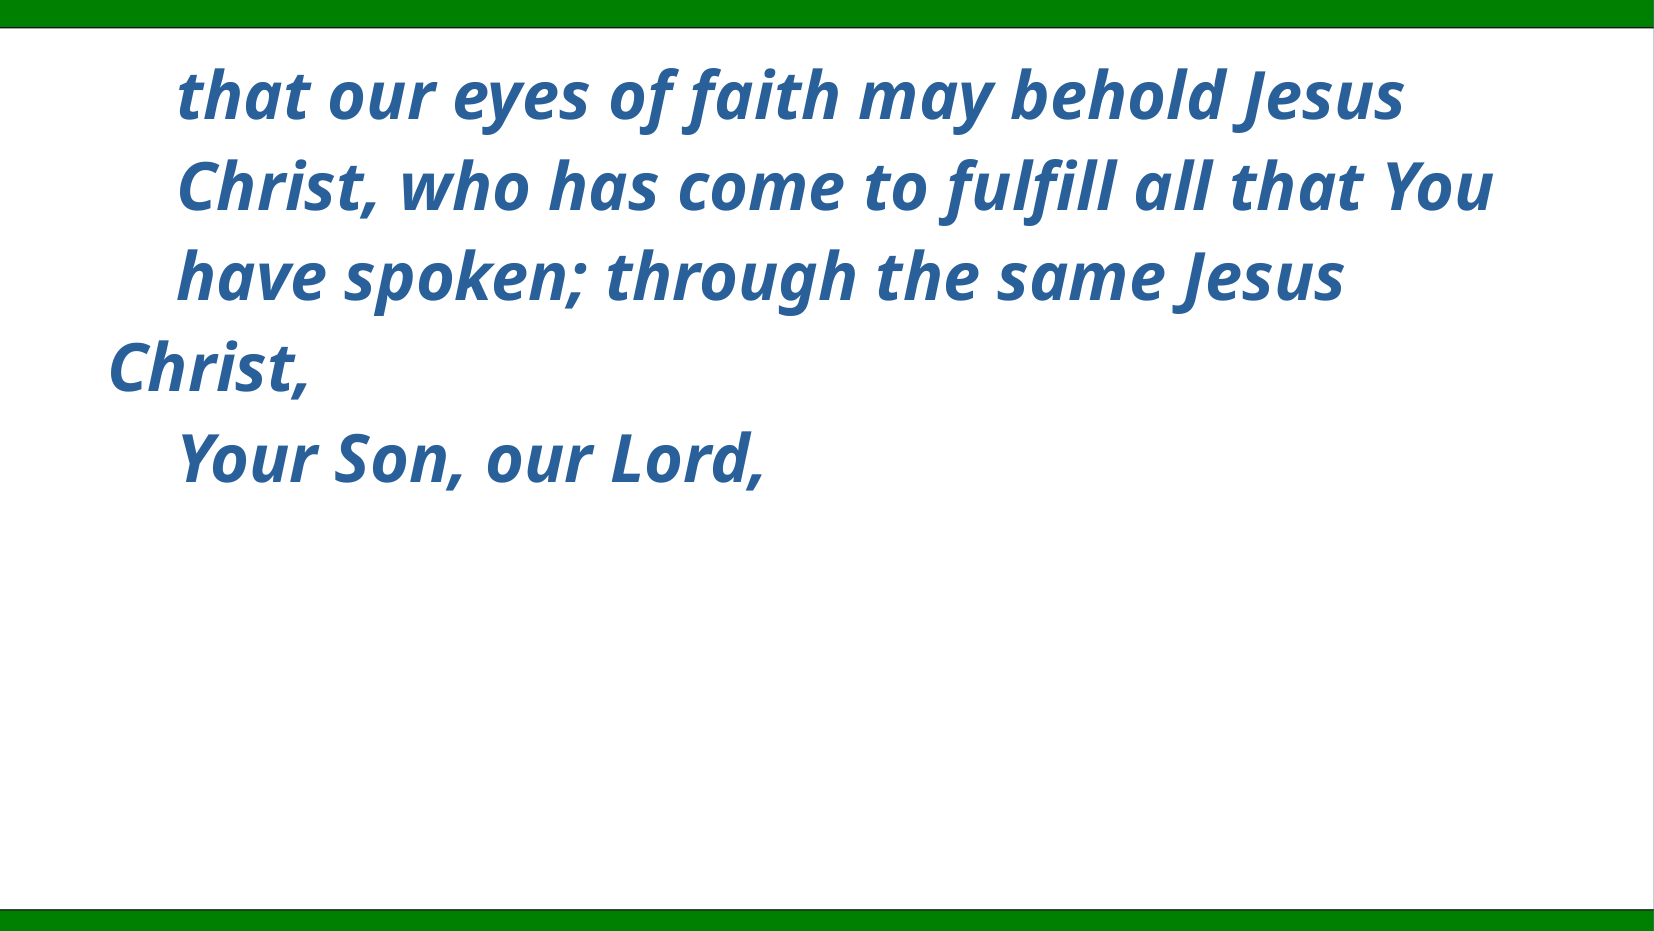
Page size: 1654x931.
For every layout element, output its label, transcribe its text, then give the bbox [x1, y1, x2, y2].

text_box that our eyes of faith may behold Jesus Christ, who has come to fulfill all that You have spoken; through the same Jesus Christ, Your Son, our Lord, [92, 40, 1563, 421]
picture [0, 0, 1654, 931]
